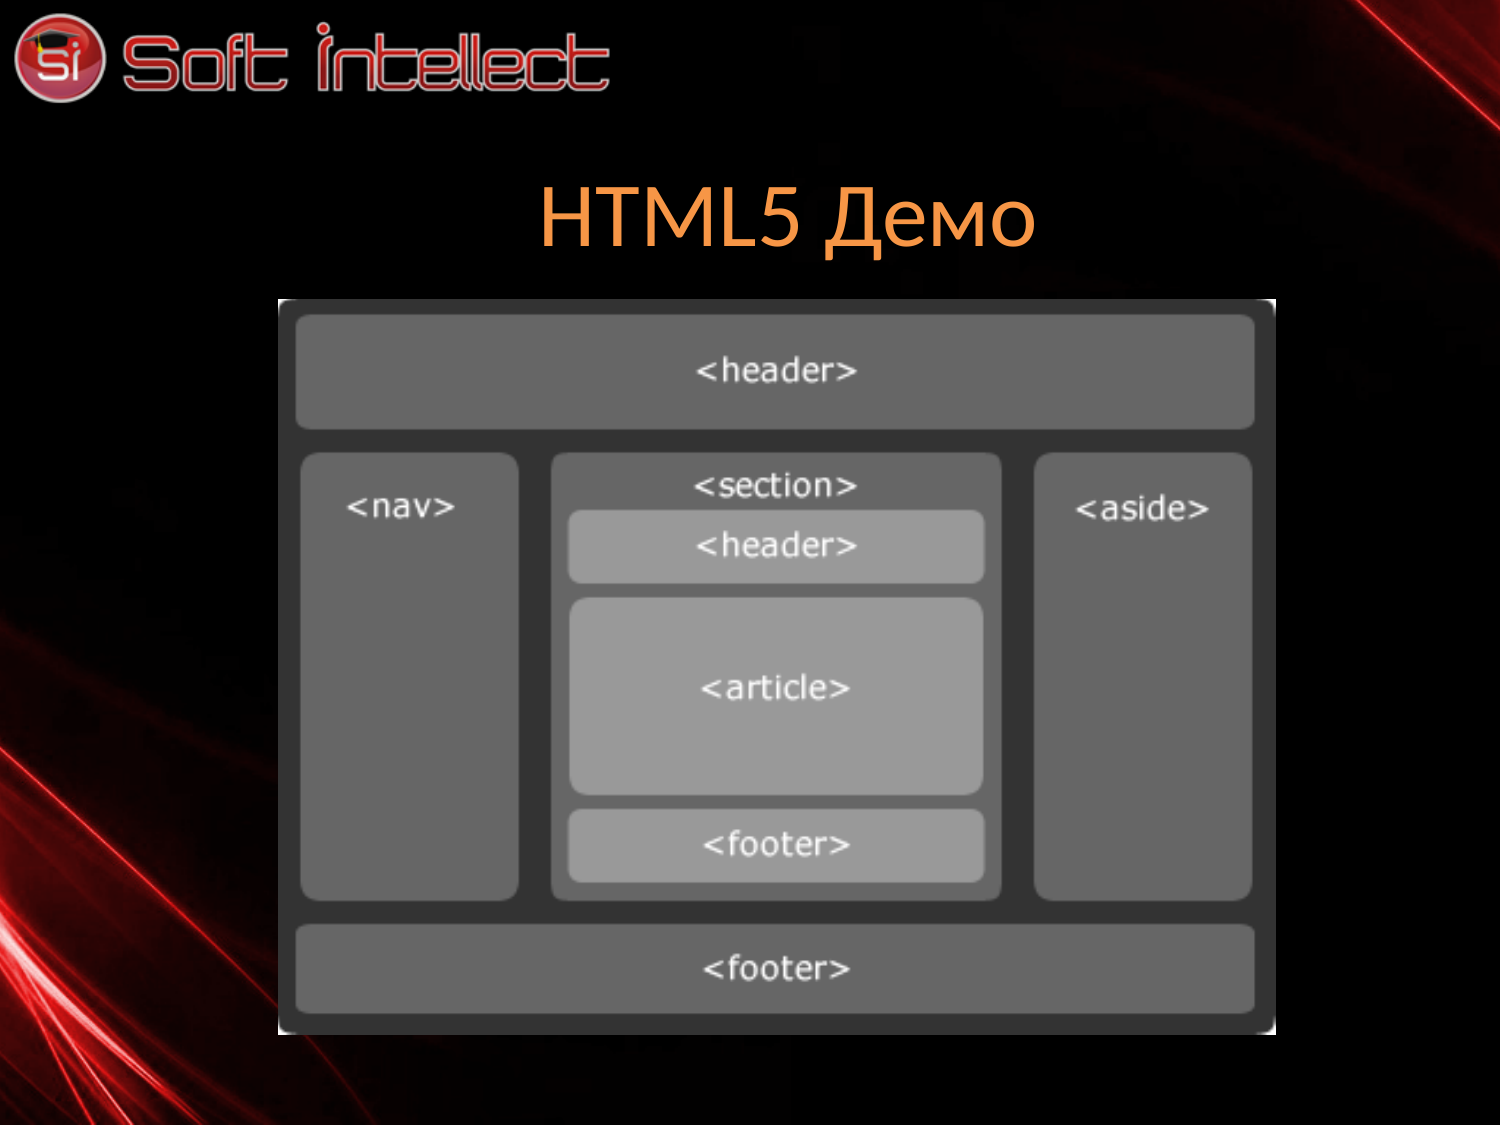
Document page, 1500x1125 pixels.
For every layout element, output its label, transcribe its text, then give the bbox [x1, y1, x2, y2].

text_box HTML5 Демо [113, 116, 1464, 304]
picture [0, 0, 1500, 1125]
